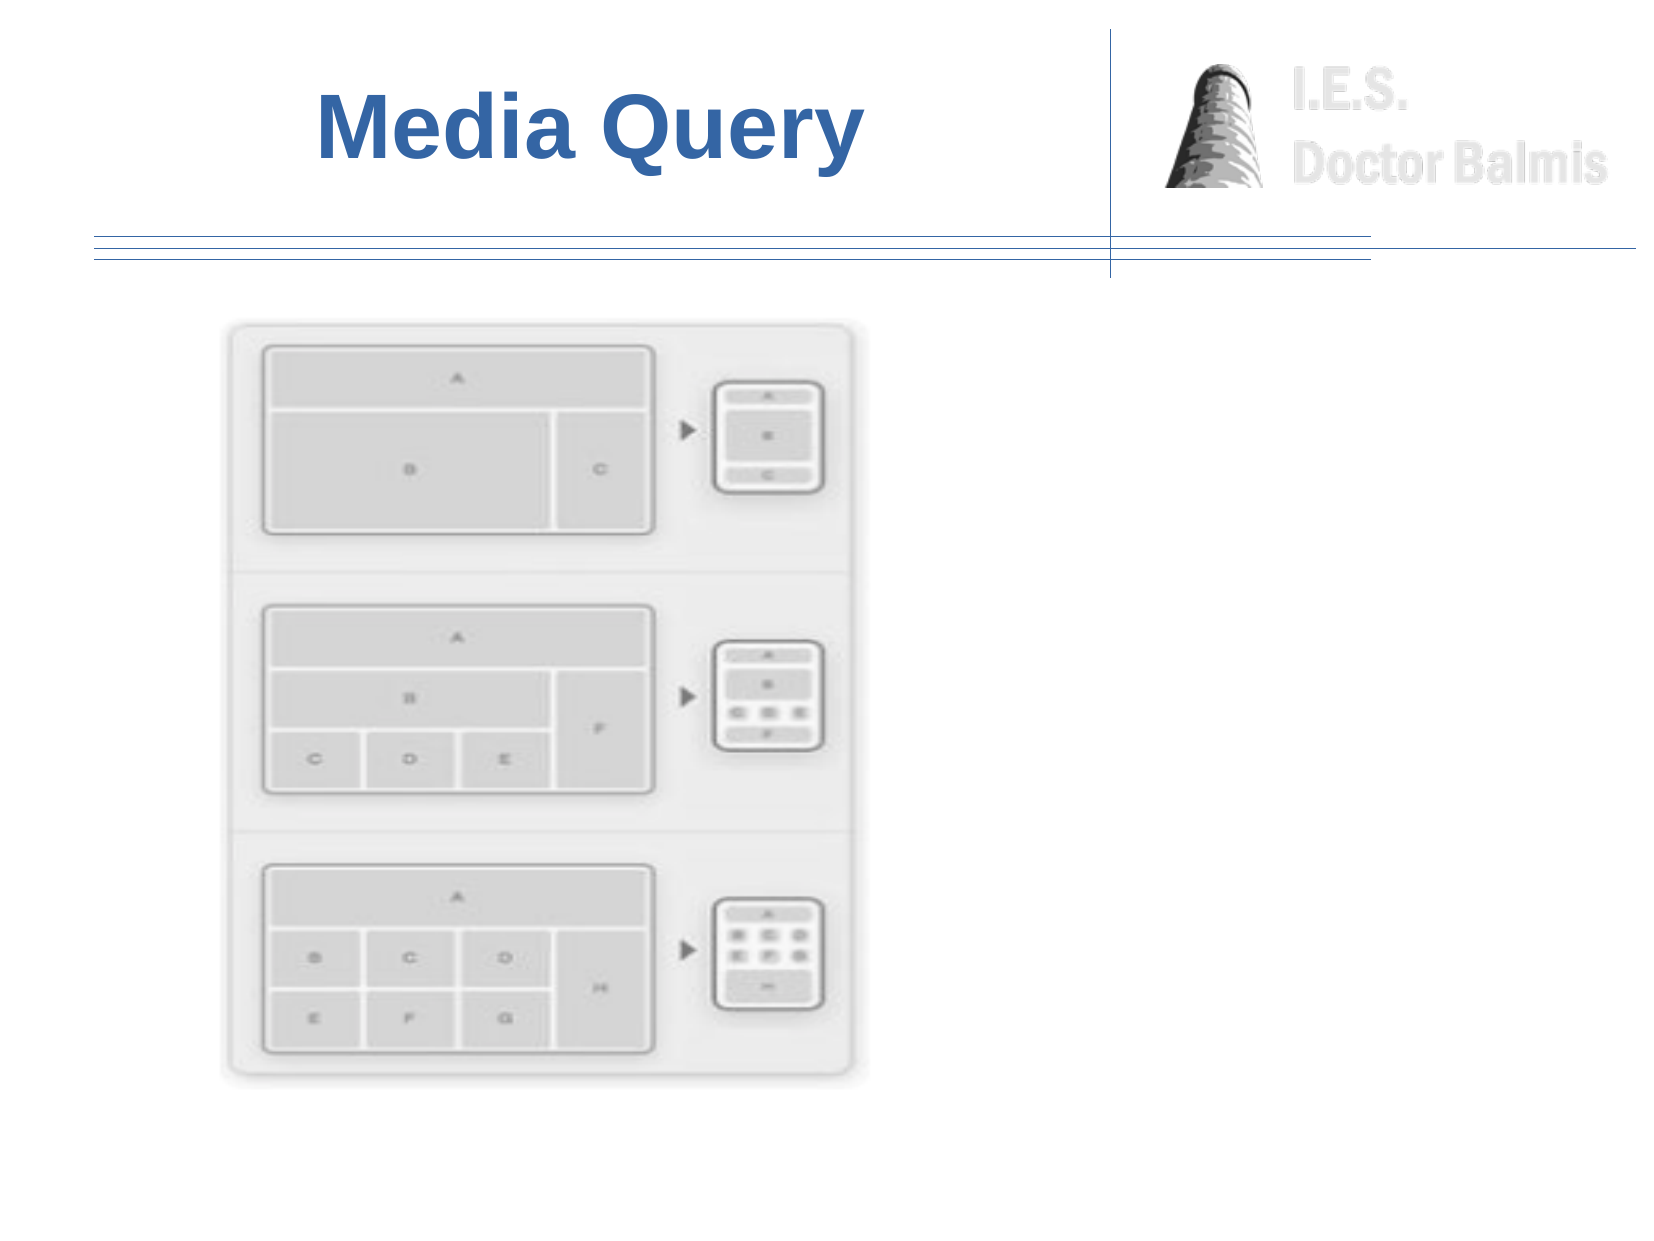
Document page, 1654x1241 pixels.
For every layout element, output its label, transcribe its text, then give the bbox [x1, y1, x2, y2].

picture [177, 290, 1004, 1134]
title Media Query [118, 23, 1063, 231]
picture [1133, 64, 1619, 188]
